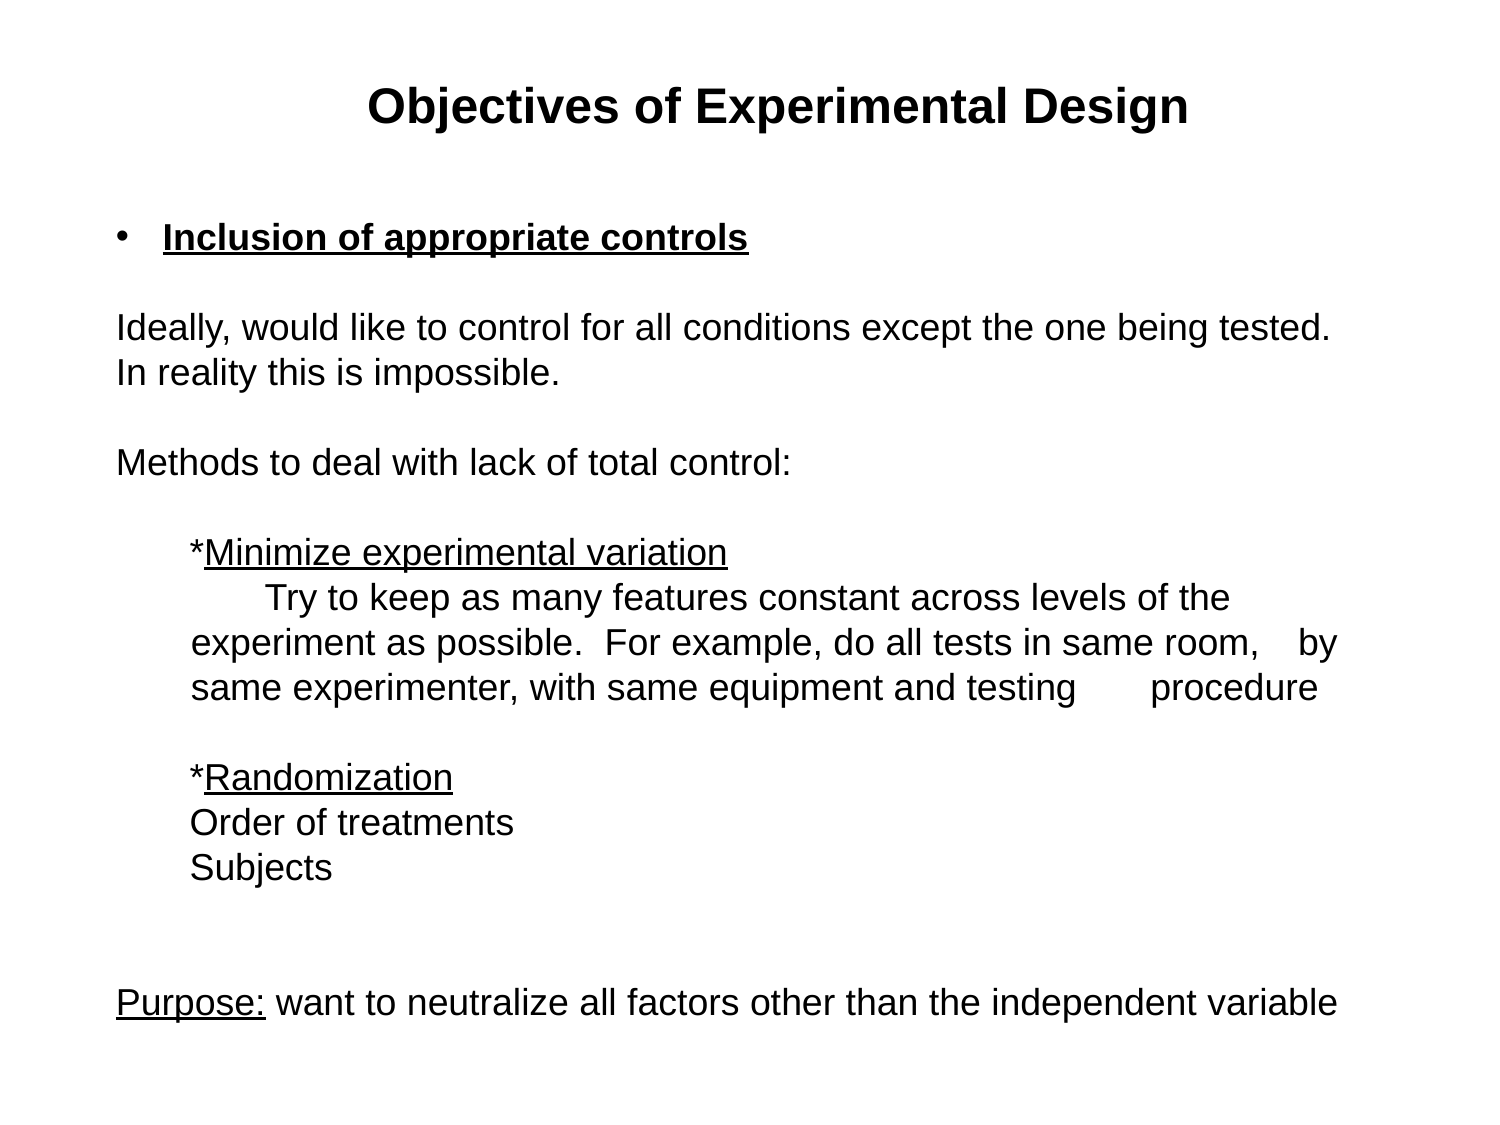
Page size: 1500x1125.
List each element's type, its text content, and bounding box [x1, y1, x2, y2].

text_box Objectives of Experimental Design [352, 66, 1205, 142]
text_box Inclusion of appropriate controls Ideally, would like to control for all conditions except the one being tested. In reality this is impossible. Methods to deal with lack of total control: *Minimize experimental variation Try to keep as many features constant across levels of the experiment as possible. For example, do all tests in same room, by same experimenter, with same equipment and testing procedure *Randomization Order of treatments Subjects Purpose: want to neutralize all factors other than the independent variable [100, 205, 1377, 1098]
